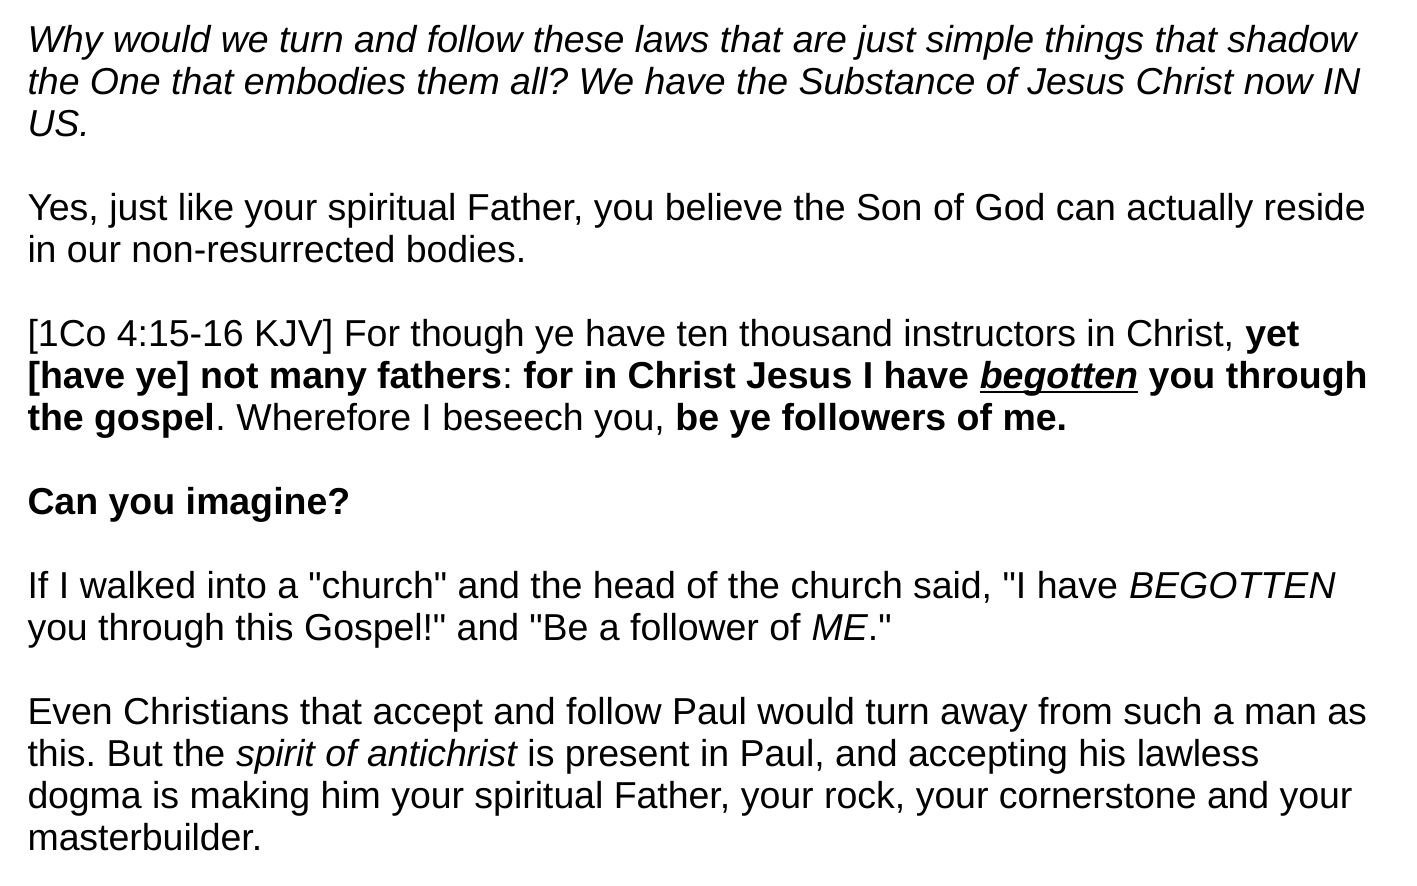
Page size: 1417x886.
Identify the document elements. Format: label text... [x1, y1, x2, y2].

text_box Why would we turn and follow these laws that are just simple things that shadow the One that embodies them all? We have the Substance of Jesus Christ now IN US. Yes, just like your spiritual Father, you believe the Son of God can actually reside in our non-resurrected bodies. [1Co 4:15-16 KJV] For though ye have ten thousand instructors in Christ, yet [have ye] not many fathers: for in Christ Jesus I have begotten you through the gospel. Wherefore I beseech you, be ye followers of me. Can you imagine? If I walked into a "church" and the head of the church said, "I have BEGOTTEN you through this Gospel!" and "Be a follower of ME." Even Christians that accept and follow Paul would turn away from such a man as this. But the spirit of antichrist is present in Paul, and accepting his lawless dogma is making him your spiritual Father, your rock, your cornerstone and your masterbuilder. [1Co 3:10 KJV] According to the grace of God which is given unto me, as a wise masterbuilder, I have laid the foundation, and another buildeth thereon. But let every man take heed how he buildeth thereupon. The Greek word here is "architect" - yes, the same word Masons use for their God. Christians are not building upong the words of Messiah, but the words of Paul - that's why these words are death. They throw out all the warnings of the Prophets, to listen to their false Prophet. (Deut 13) [Mal 4:4 KJV] Remember ye the law of Moses my servant, which I commanded unto him in Horeb for all Israel, [with] the statutes and judgments. [12, 11, 1398, 871]
